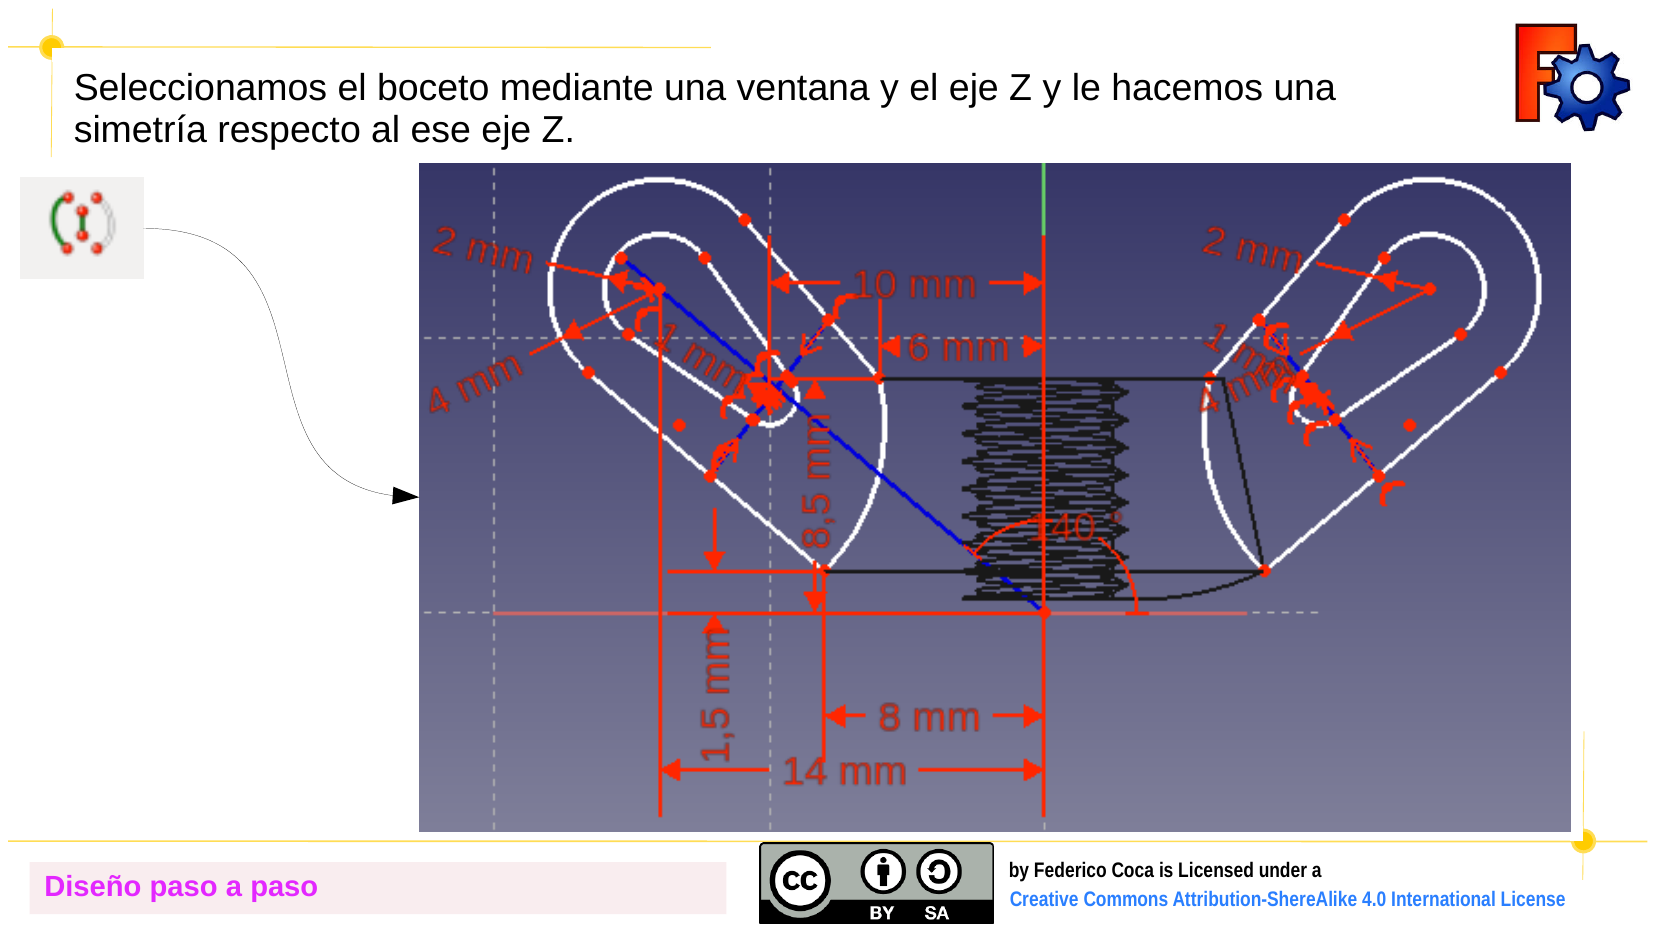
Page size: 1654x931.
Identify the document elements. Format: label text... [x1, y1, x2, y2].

picture [1509, 13, 1638, 142]
text_box Seleccionamos el boceto mediante una ventana y el eje Z y le hacemos una simetría respecto al ese eje Z. [59, 59, 1489, 158]
text_box Diseño paso a paso [29, 862, 727, 915]
picture [20, 177, 144, 279]
picture [419, 163, 1571, 832]
